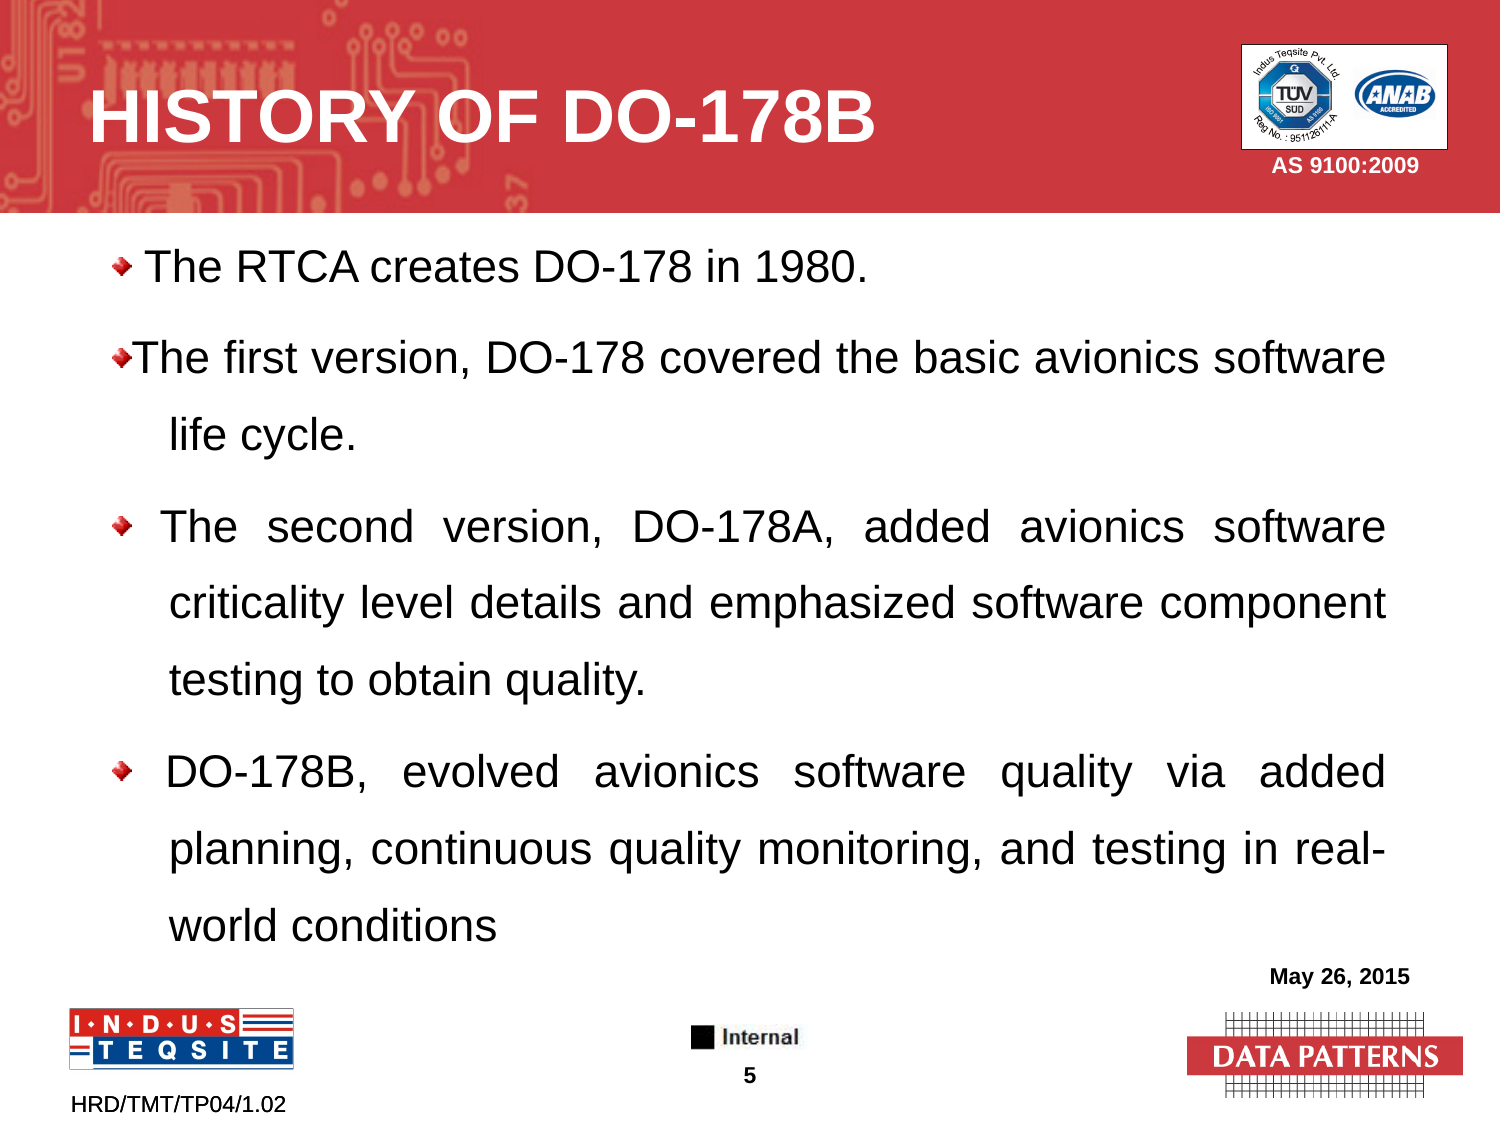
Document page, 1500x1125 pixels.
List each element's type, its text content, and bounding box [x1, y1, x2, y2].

picture [1187, 1012, 1463, 1098]
picture [69, 1008, 295, 1074]
picture [691, 1024, 809, 1051]
list The RTCA creates DO-178 in 1980. The first version, DO-178 covered the basic avionics software life cycle. The second version, DO-178A, added avionics software criticality level details and emphasized software component testing to obtain quality. DO-178B, evolved avionics software quality via added planning, continuous quality monitoring, and testing in real-world conditions [112, 215, 1388, 923]
title HISTORY OF DO-178B [72, 37, 1126, 188]
picture [0, 0, 1500, 213]
